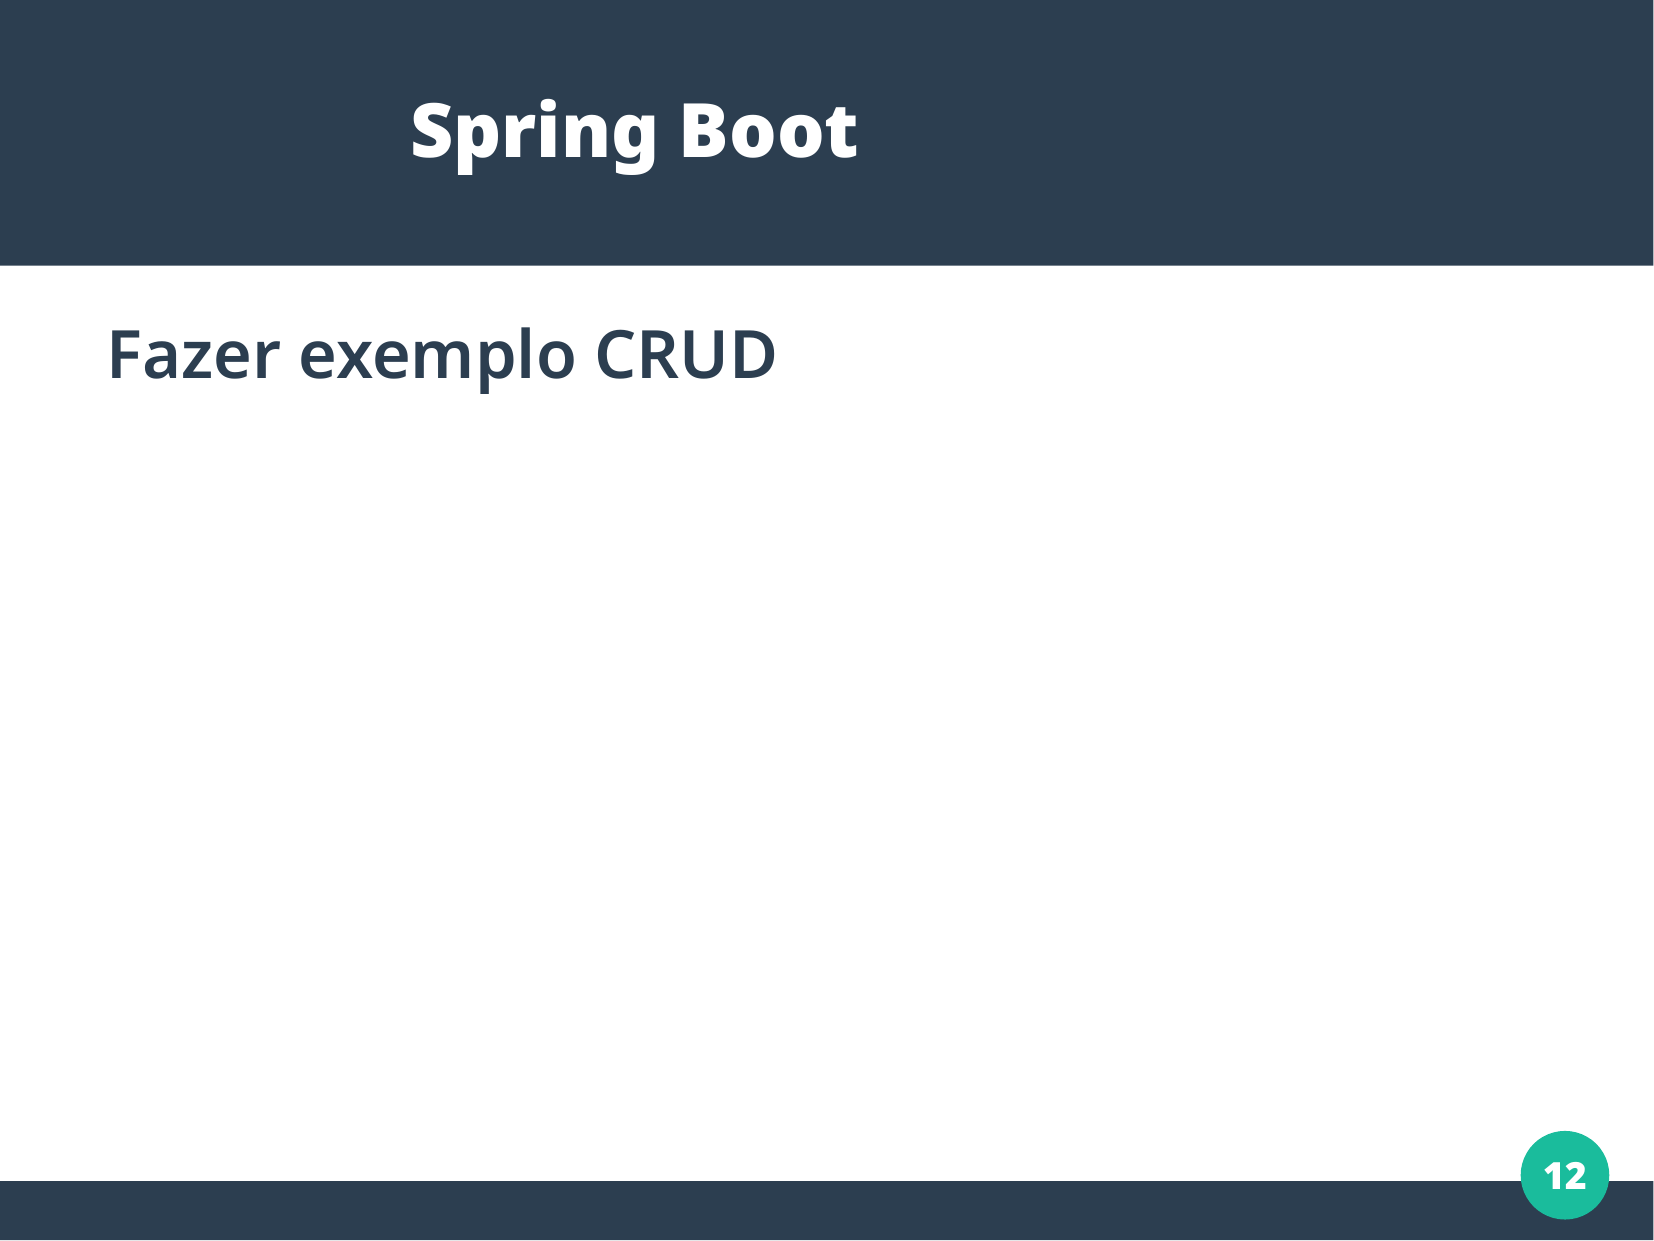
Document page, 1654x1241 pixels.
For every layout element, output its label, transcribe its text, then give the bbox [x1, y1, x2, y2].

title Spring Boot [59, 49, 1595, 207]
list Fazer exemplo CRUD [35, 307, 1571, 1134]
